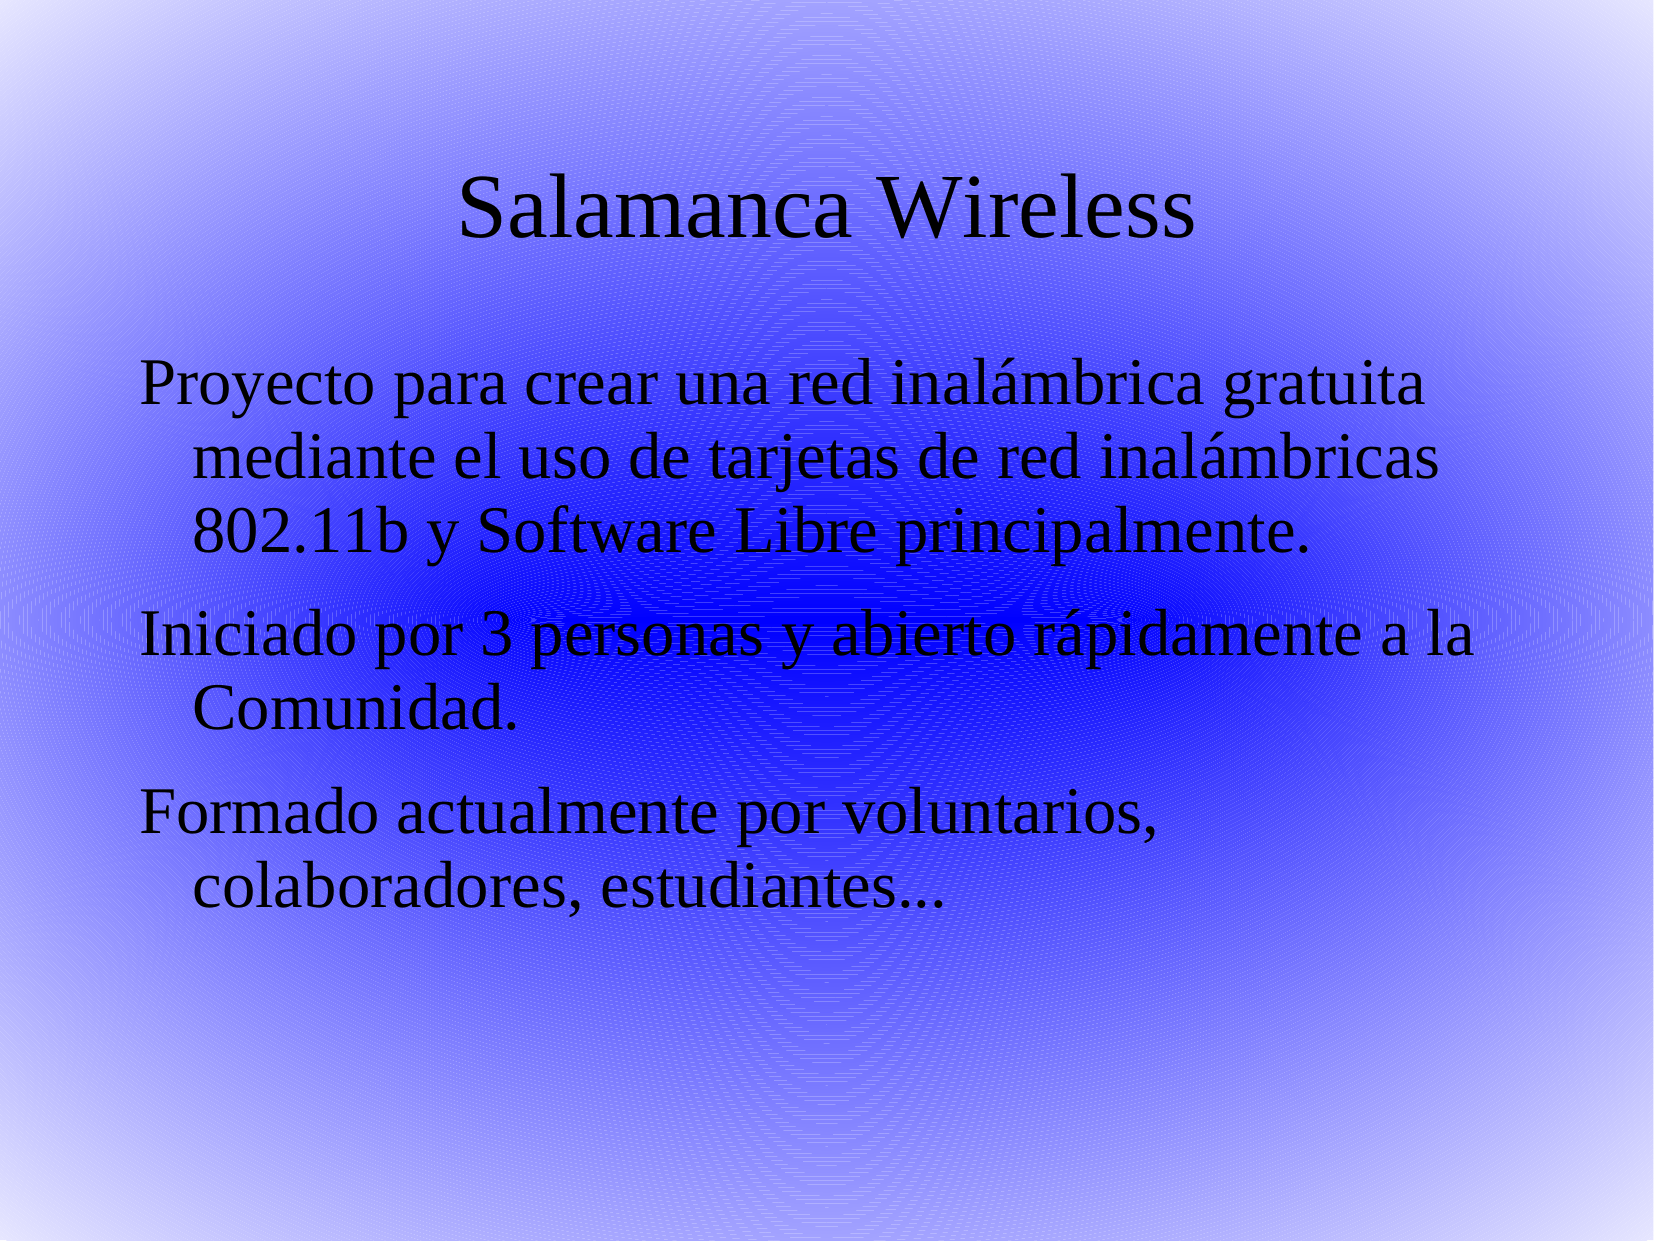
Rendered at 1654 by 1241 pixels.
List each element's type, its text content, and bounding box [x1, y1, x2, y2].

list Proyecto para crear una red inalámbrica gratuita mediante el uso de tarjetas de red inalámbricas 802.11b y Software Libre principalmente. Iniciado por 3 personas y abierto rápidamente a la Comunidad. Formado actualmente por voluntarios, colaboradores, estudiantes... [121, 344, 1534, 1127]
title Salamanca Wireless [121, 102, 1534, 310]
